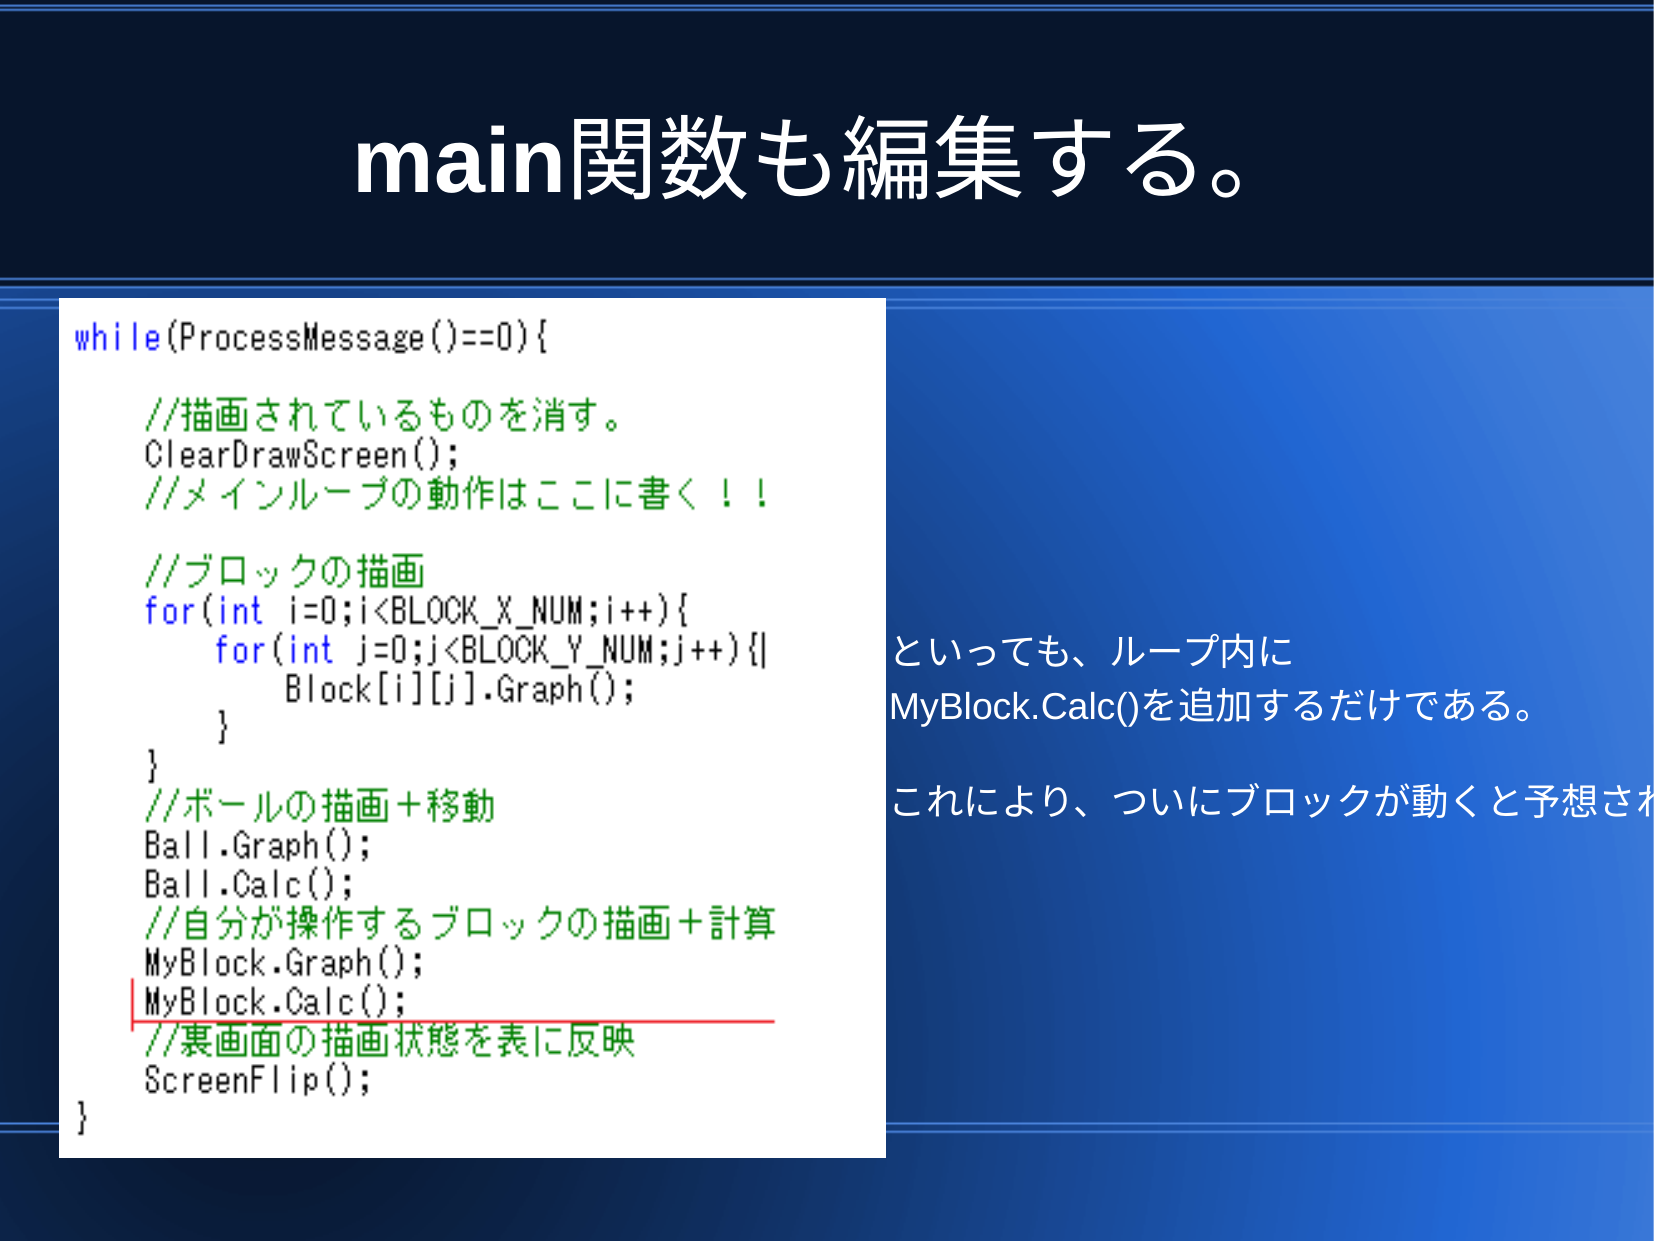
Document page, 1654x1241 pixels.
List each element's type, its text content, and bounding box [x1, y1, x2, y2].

title main関数も編集する。 [82, 49, 1571, 257]
picture [0, 0, 1654, 1241]
text_box といっても、ループ内に MyBlock.Calc()を追加するだけである。 これにより、ついにブロックが動くと予想される。 [874, 614, 1646, 784]
